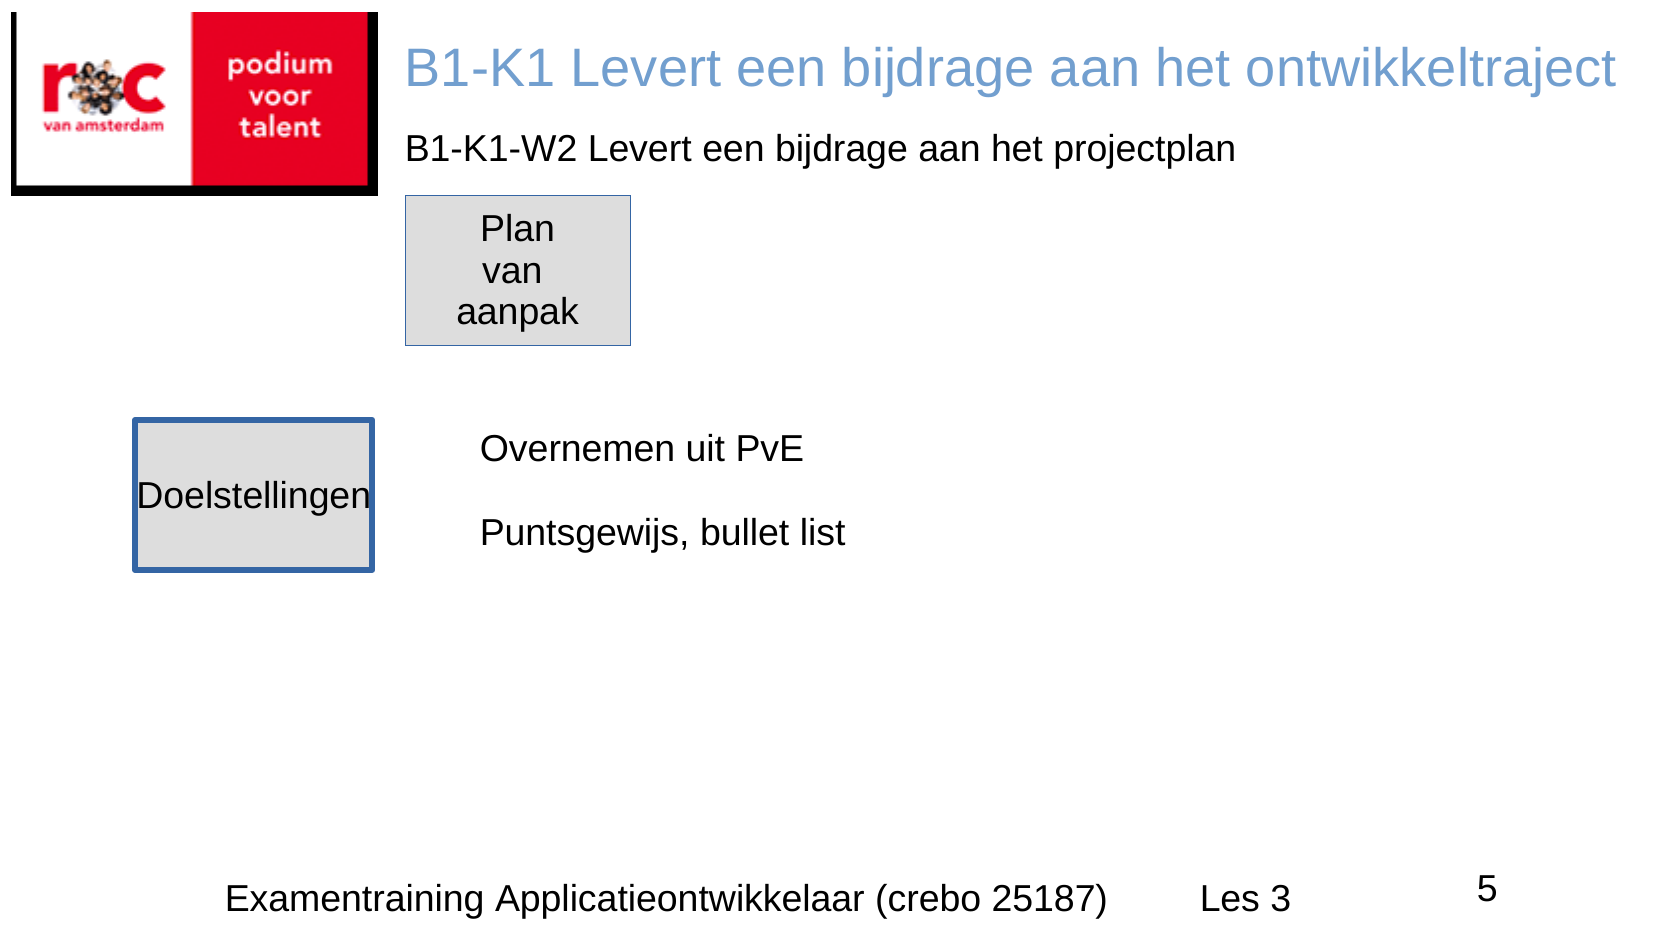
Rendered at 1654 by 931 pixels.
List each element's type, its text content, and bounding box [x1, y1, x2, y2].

text_box Les 3 [1185, 870, 1336, 927]
text_box B1-K1-W2 Levert een bijdrage aan het projectplan [390, 120, 1486, 219]
picture [11, 12, 378, 196]
text_box Plan van aanpak [405, 195, 631, 346]
text_box B1-K1 Levert een bijdrage aan het ontwikkeltraject [390, 30, 1654, 166]
text_box <number> [1462, 860, 1654, 931]
text_box Doelstellingen [135, 420, 373, 571]
text_box Overnemen uit PvE Puntsgewijs, bullet list [465, 420, 1246, 603]
text_box Examentraining Applicatieontwikkelaar (crebo 25187) [210, 870, 1141, 927]
